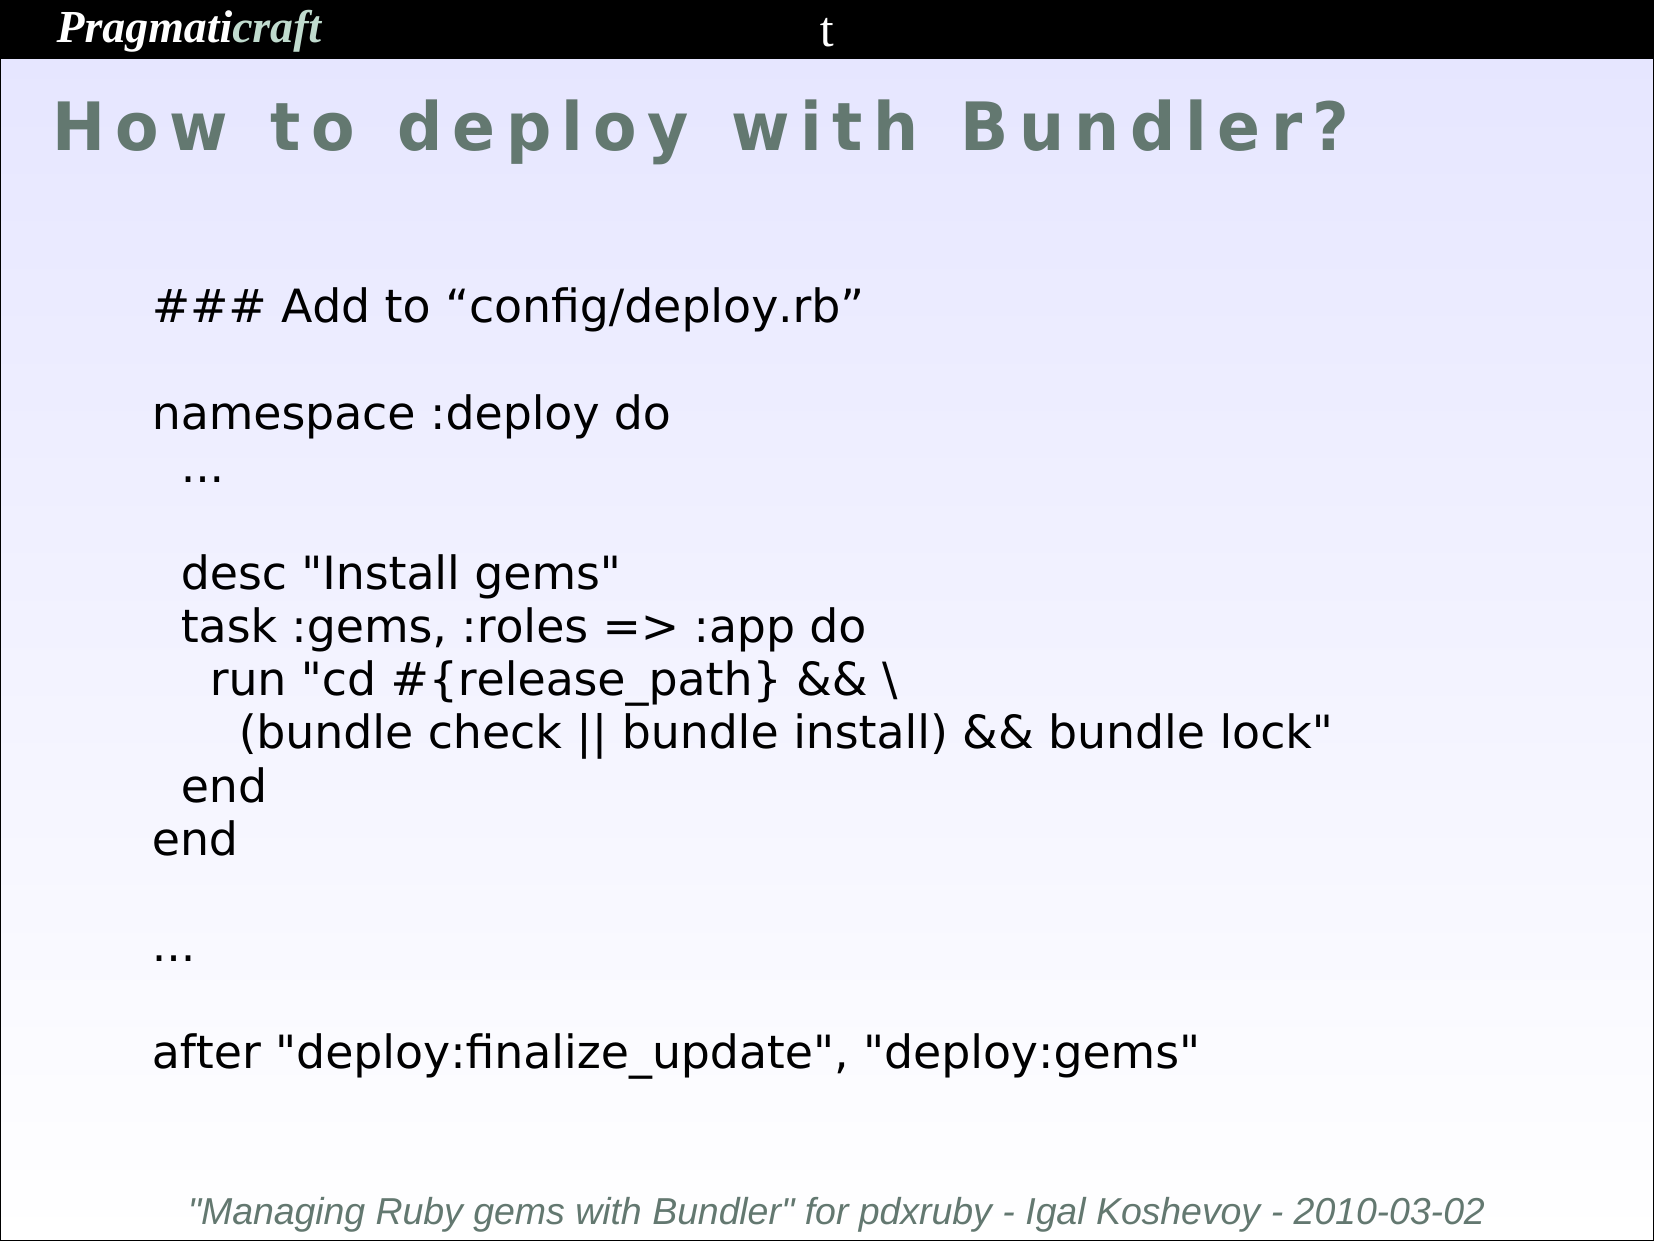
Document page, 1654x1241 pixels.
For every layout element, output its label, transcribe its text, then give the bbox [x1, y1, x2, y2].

list ### Add to “config/deploy.rb” namespace :deploy do ... desc "Install gems" task :gems, :roles => :app do run "cd #{release_path} && \ (bundle check || bundle install) && bundle lock" end end ... after "deploy:finalize_update", "deploy:gems" [151, 280, 1640, 1084]
title How to deploy with Bundler? [52, 60, 1576, 194]
